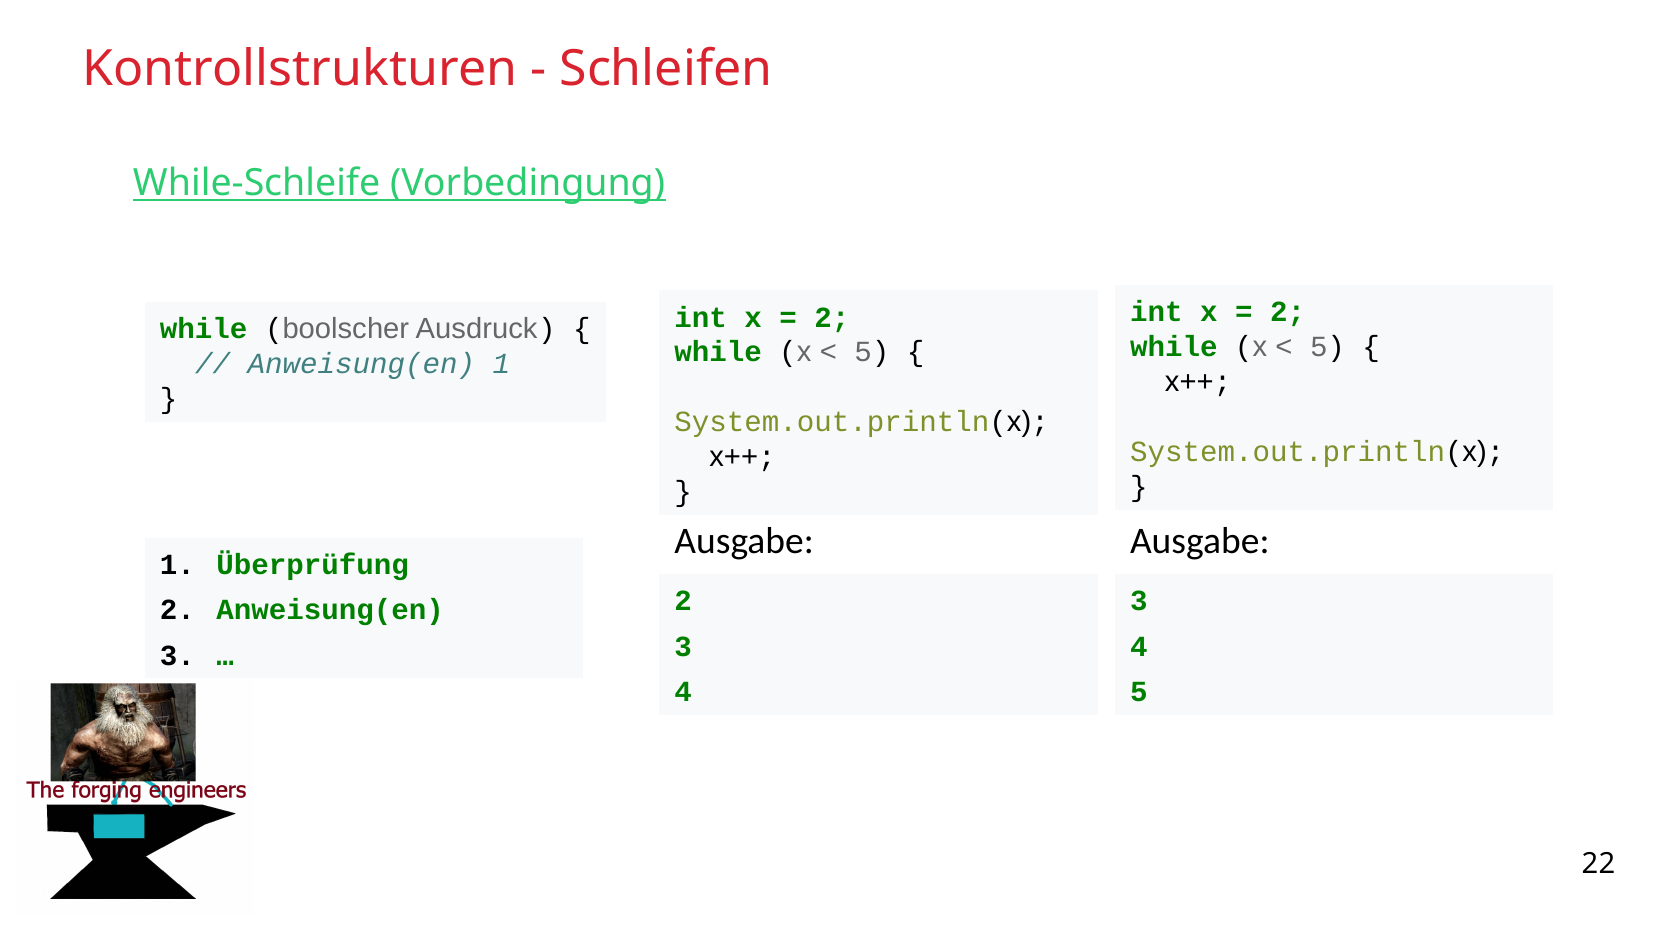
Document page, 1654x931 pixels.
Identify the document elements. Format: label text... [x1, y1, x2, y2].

text_box Ausgabe: [1114, 508, 1287, 569]
text_box 3 4 5 [1115, 574, 1553, 715]
picture [17, 679, 254, 916]
text_box While-Schleife (Vorbedingung) [118, 148, 660, 208]
text_box Ausgabe: [659, 508, 831, 569]
text_box while (boolscher Ausdruck) { // Anweisung(en) 1 } [145, 302, 606, 422]
title Kontrollstrukturen - Schleifen [82, 37, 1571, 95]
text_box Überprüfung Anweisung(en) … [145, 538, 583, 678]
text_box 2 3 4 [659, 574, 1098, 715]
text_box int x = 2; while (x < 5) { System.out.println(x); x++; } [659, 290, 1098, 515]
text_box int x = 2; while (x < 5) { x++; System.out.println(x); } [1115, 285, 1553, 510]
